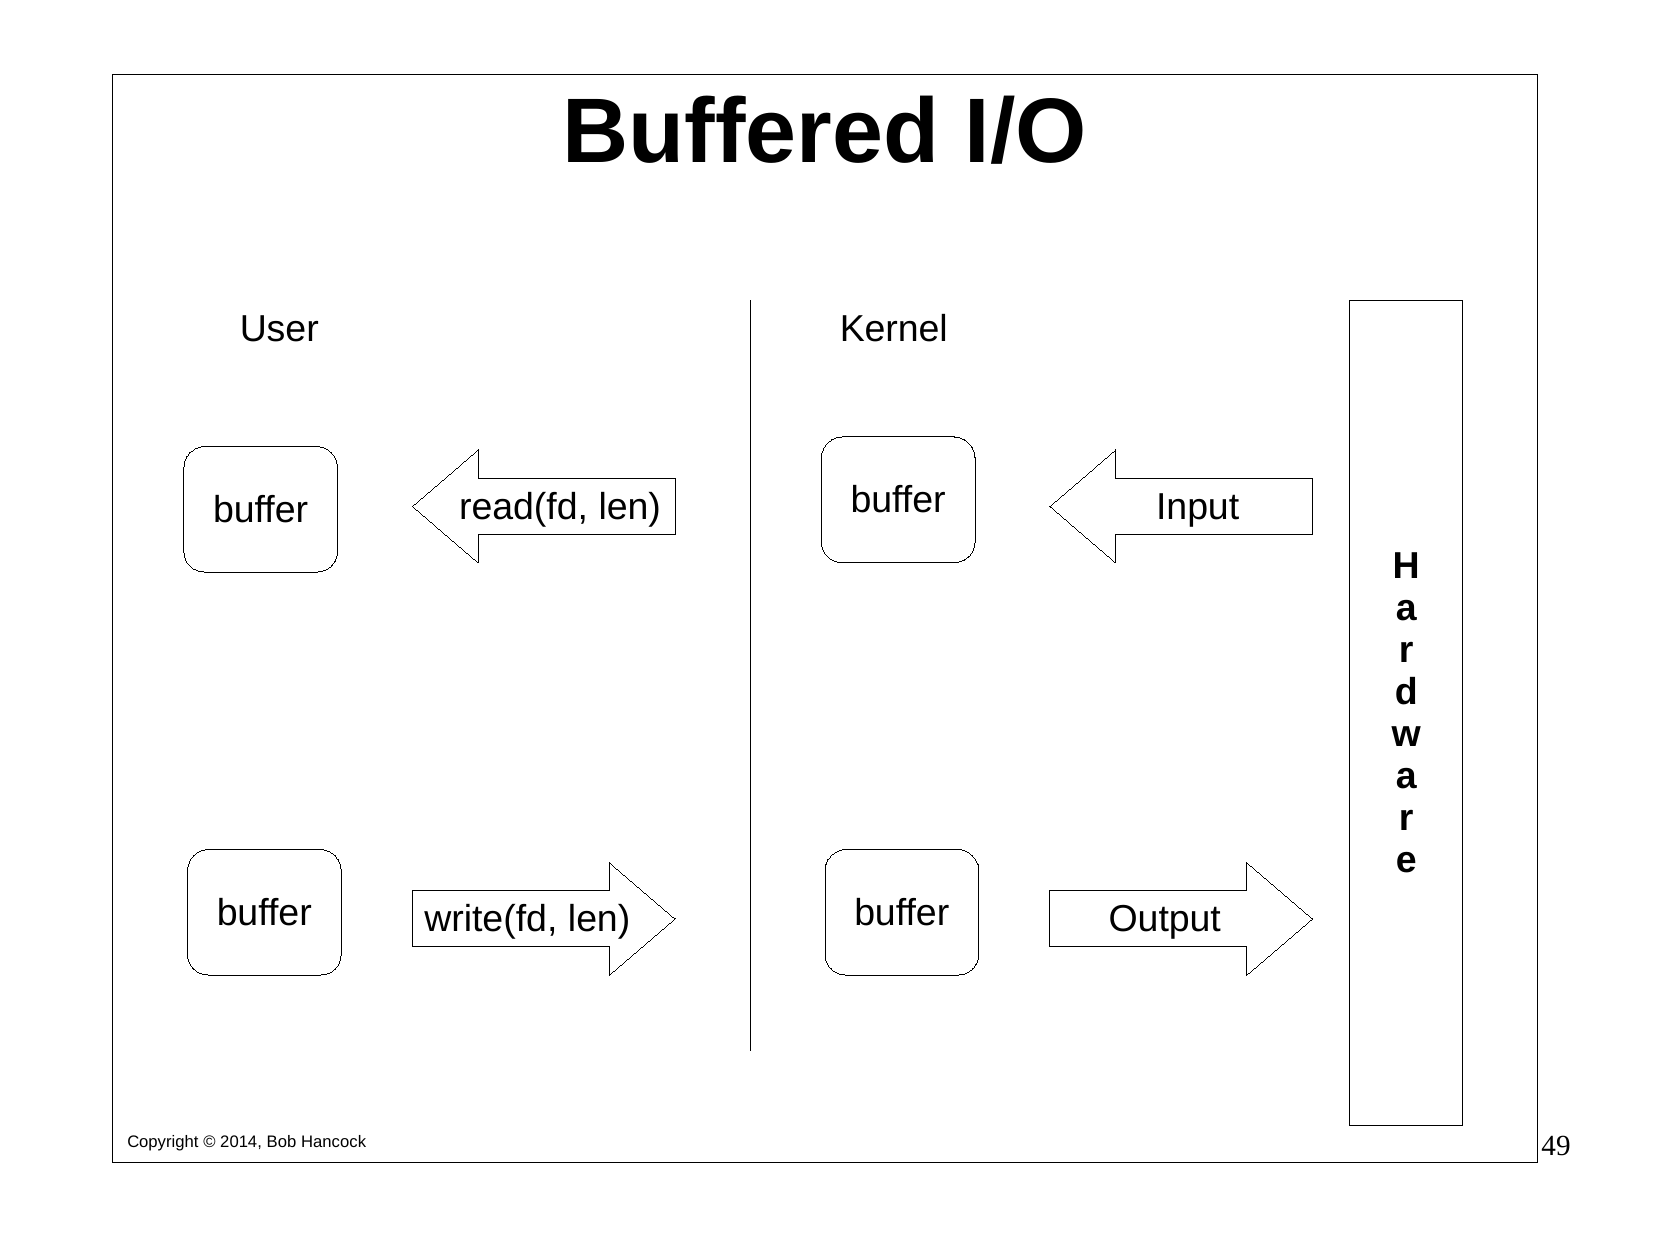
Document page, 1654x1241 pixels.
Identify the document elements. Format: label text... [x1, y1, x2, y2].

text_box buffer [187, 849, 342, 976]
text_box buffer [825, 849, 979, 976]
text_box Copyright © 2014, Bob Hancock [112, 1125, 382, 1159]
text_box buffer [183, 446, 338, 573]
text_box Input [1049, 449, 1313, 563]
text_box H a r d w a r e [1349, 300, 1463, 1126]
text_box write(fd, len) [412, 862, 676, 976]
text_box Kernel [825, 300, 963, 363]
text_box User [225, 300, 334, 357]
text_box Output [1049, 862, 1313, 976]
title Buffered I/O [112, 75, 1538, 188]
text_box read(fd, len) [412, 449, 676, 563]
text_box buffer [821, 436, 976, 563]
